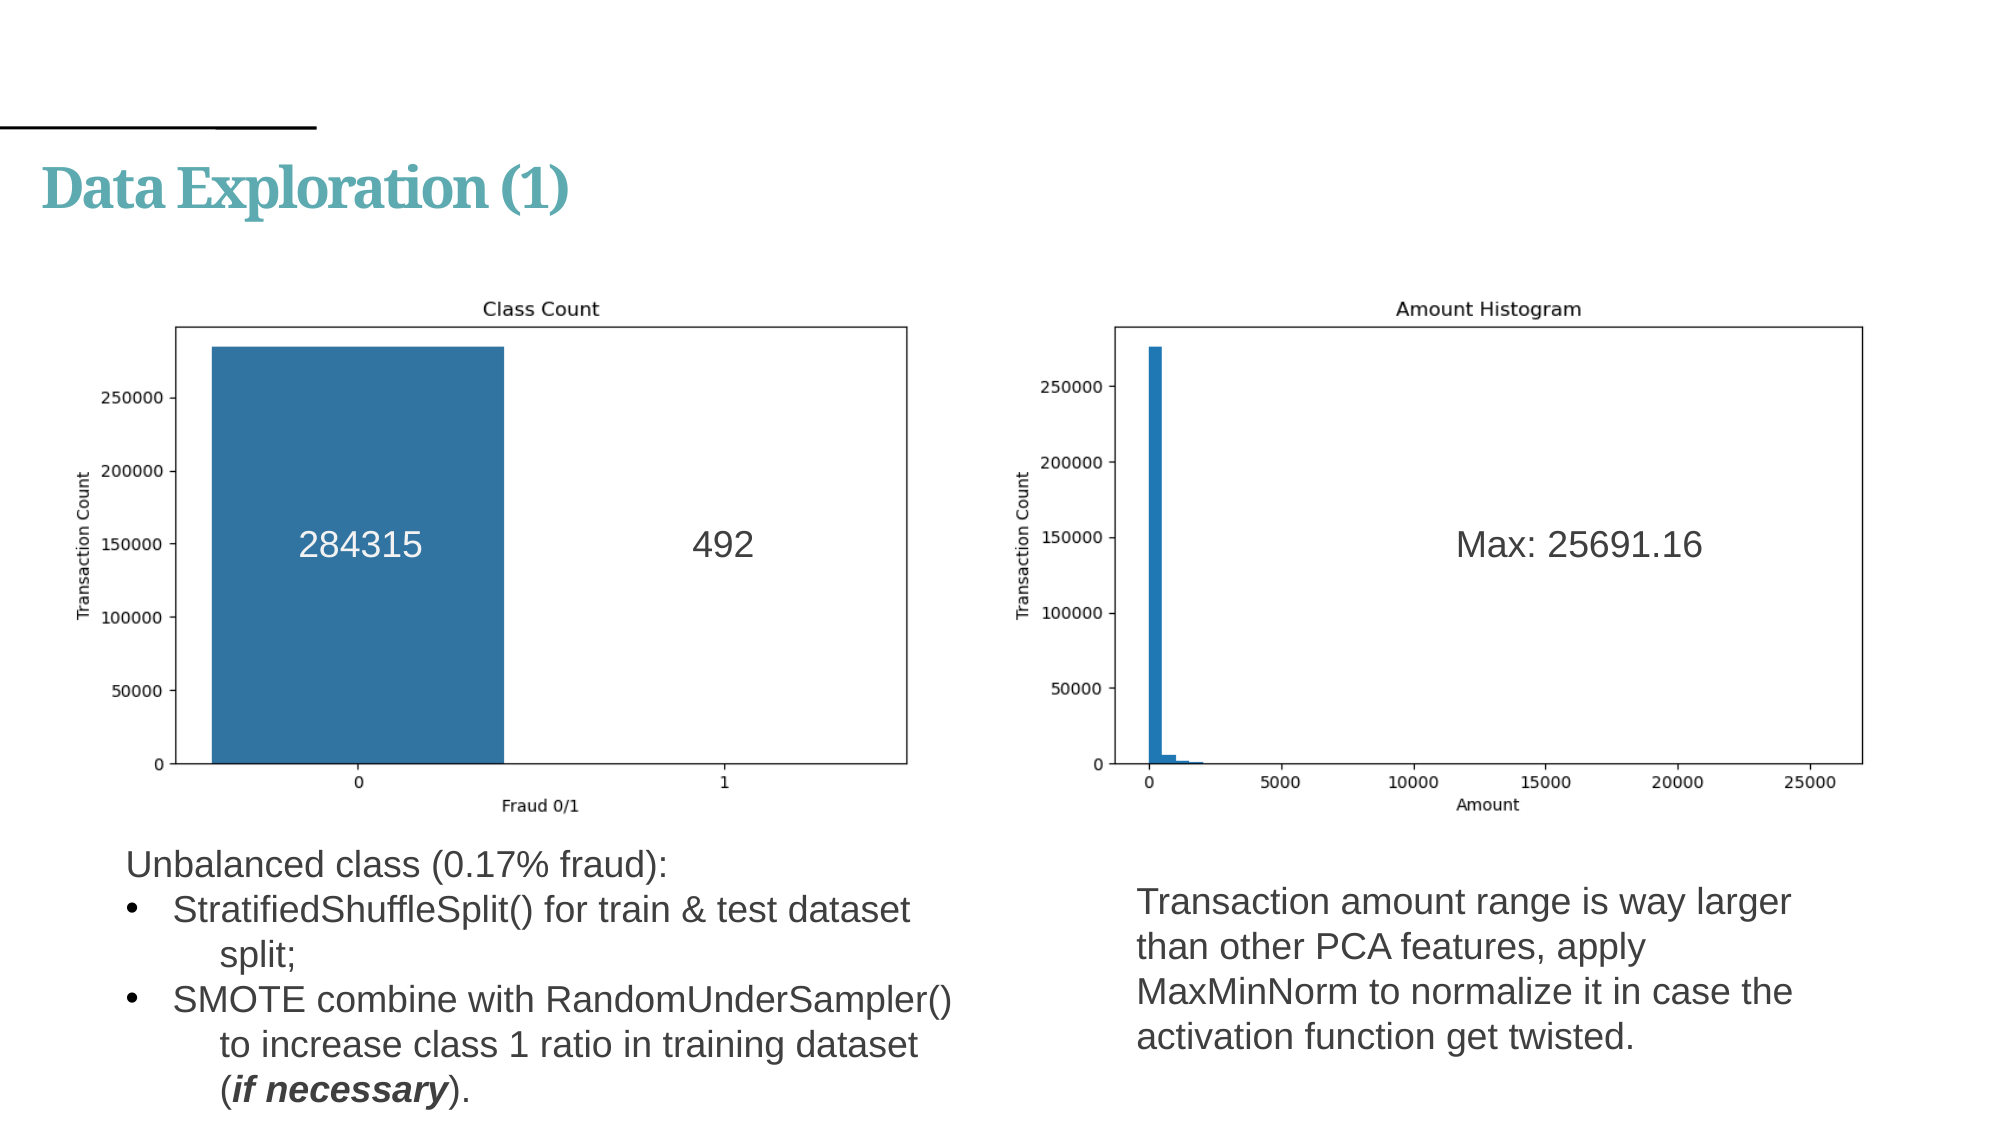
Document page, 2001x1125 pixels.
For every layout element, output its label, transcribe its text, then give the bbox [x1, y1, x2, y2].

picture [57, 258, 1959, 826]
text_box Unbalanced class (0.17% fraud): StratifiedShuffleSplit() for train & test dataset split; SMOTE combine with RandomUnderSampler() to increase class 1 ratio in training dataset (if necessary). [110, 832, 970, 1121]
text_box 492 [677, 512, 781, 573]
text_box Max: 25691.16 [1440, 512, 1813, 573]
text_box 284315 [283, 512, 458, 573]
title Data Exploration (1) [41, 128, 678, 251]
text_box Transaction amount range is way larger than other PCA features, apply MaxMinNorm to normalize it in case the activation function get twisted. [1121, 869, 1890, 1067]
